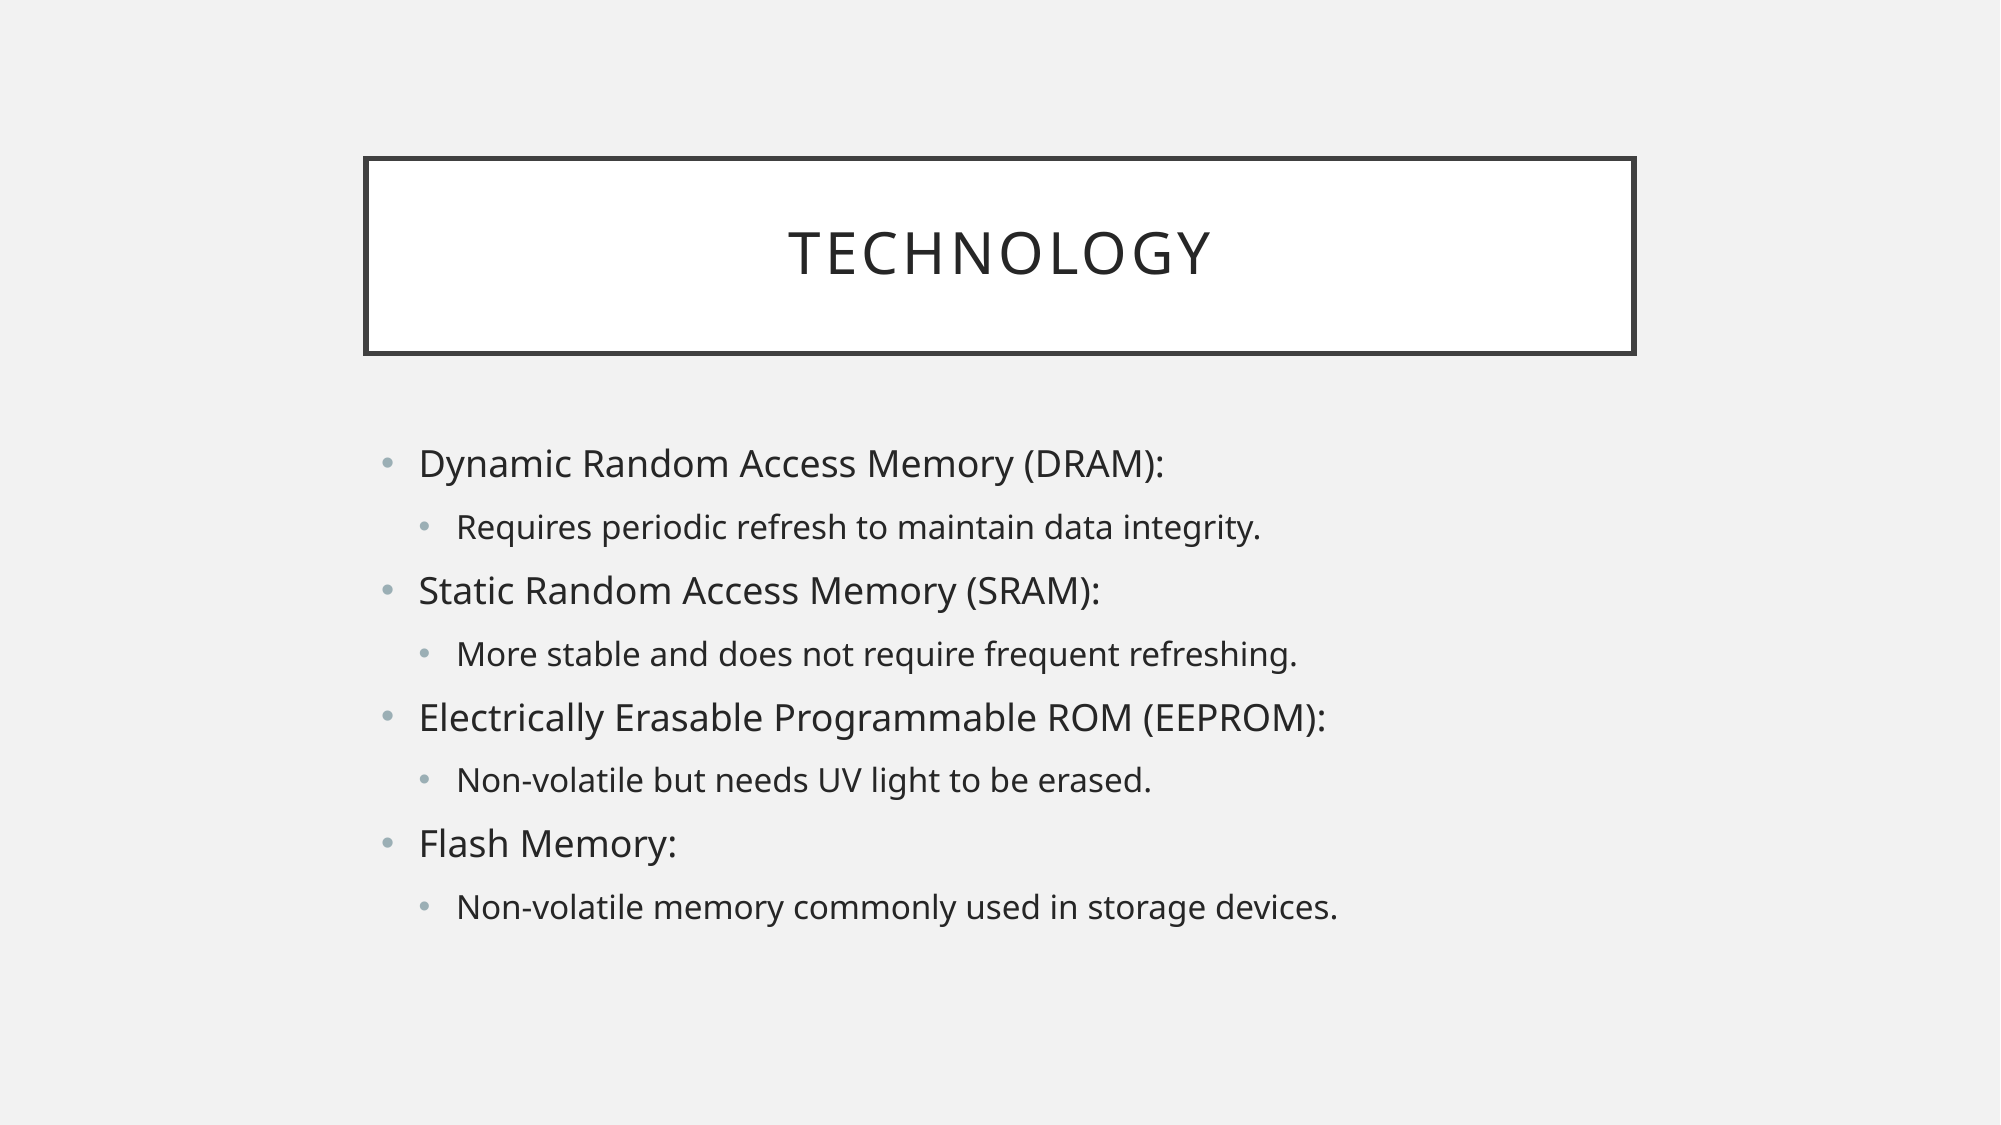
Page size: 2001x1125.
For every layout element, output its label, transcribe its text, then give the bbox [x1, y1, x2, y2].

list Dynamic Random Access Memory (DRAM): Requires periodic refresh to maintain data integrity. Static Random Access Memory (SRAM): More stable and does not require frequent refreshing. Electrically Erasable Programmable ROM (EEPROM): Non-volatile but needs UV light to be erased. Flash Memory: Non-volatile memory commonly used in storage devices. [366, 432, 1634, 942]
title Technology [366, 158, 1634, 354]
